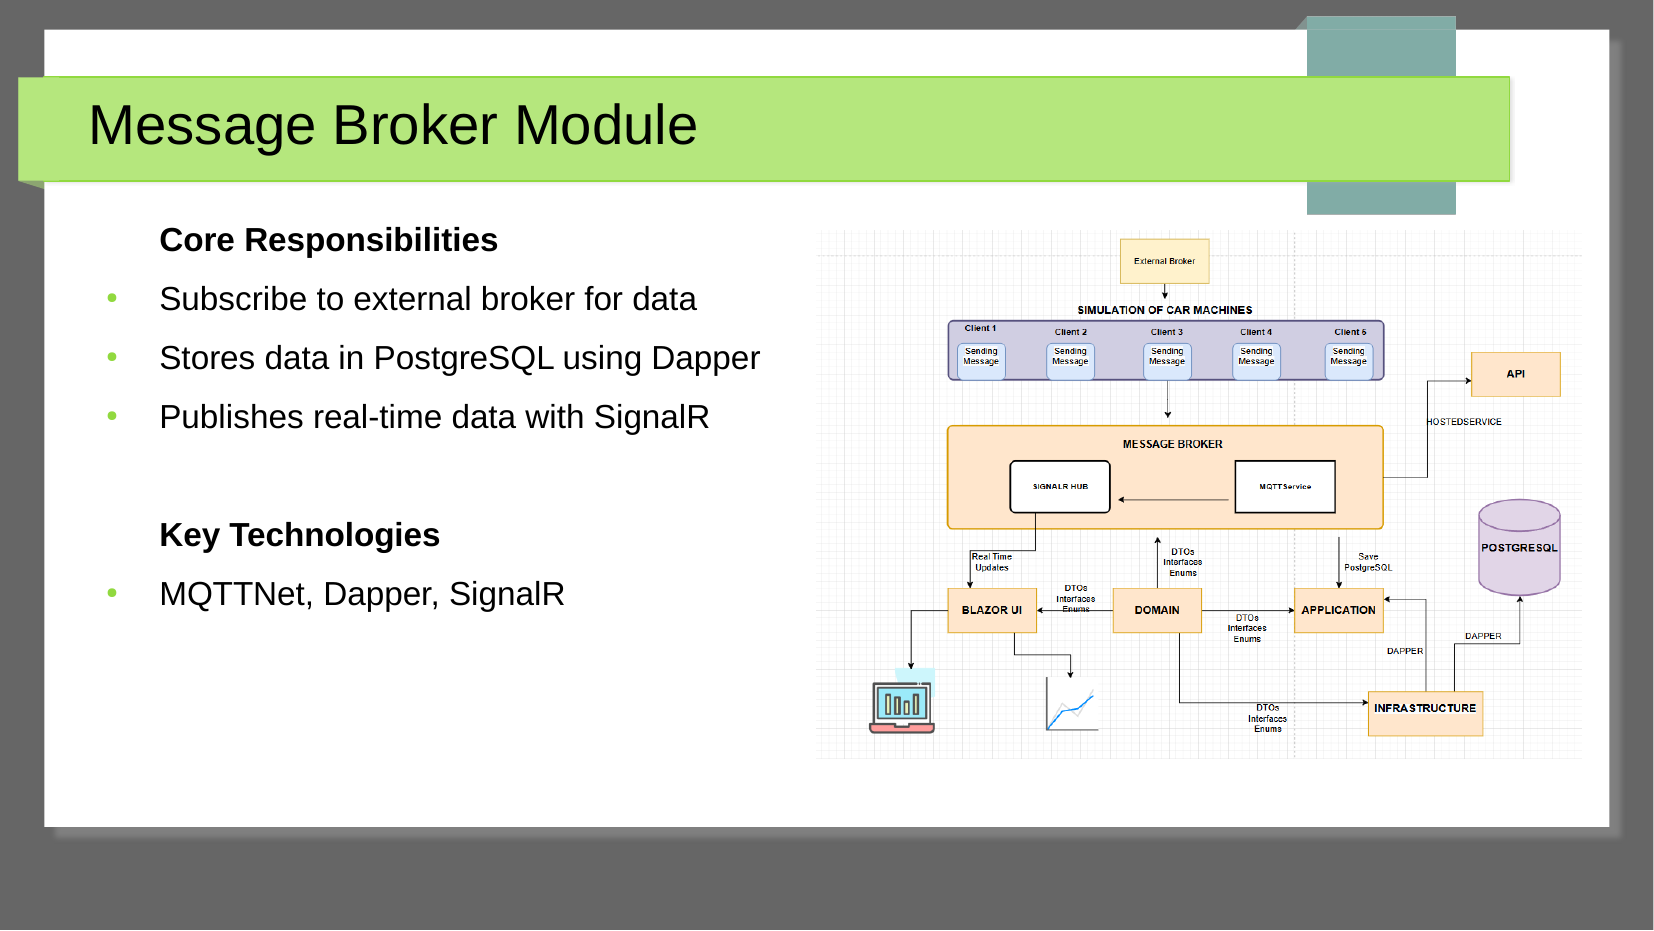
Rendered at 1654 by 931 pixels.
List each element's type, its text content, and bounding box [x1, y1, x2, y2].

title Message Broker Module [88, 73, 1506, 178]
list Core Responsibilities Subscribe to external broker for data Stores data in PostgreSQL using Dapper Publishes real-time data with SignalR Key Technologies MQTTNet, Dapper, SignalR [88, 221, 1565, 813]
picture [816, 230, 1582, 759]
